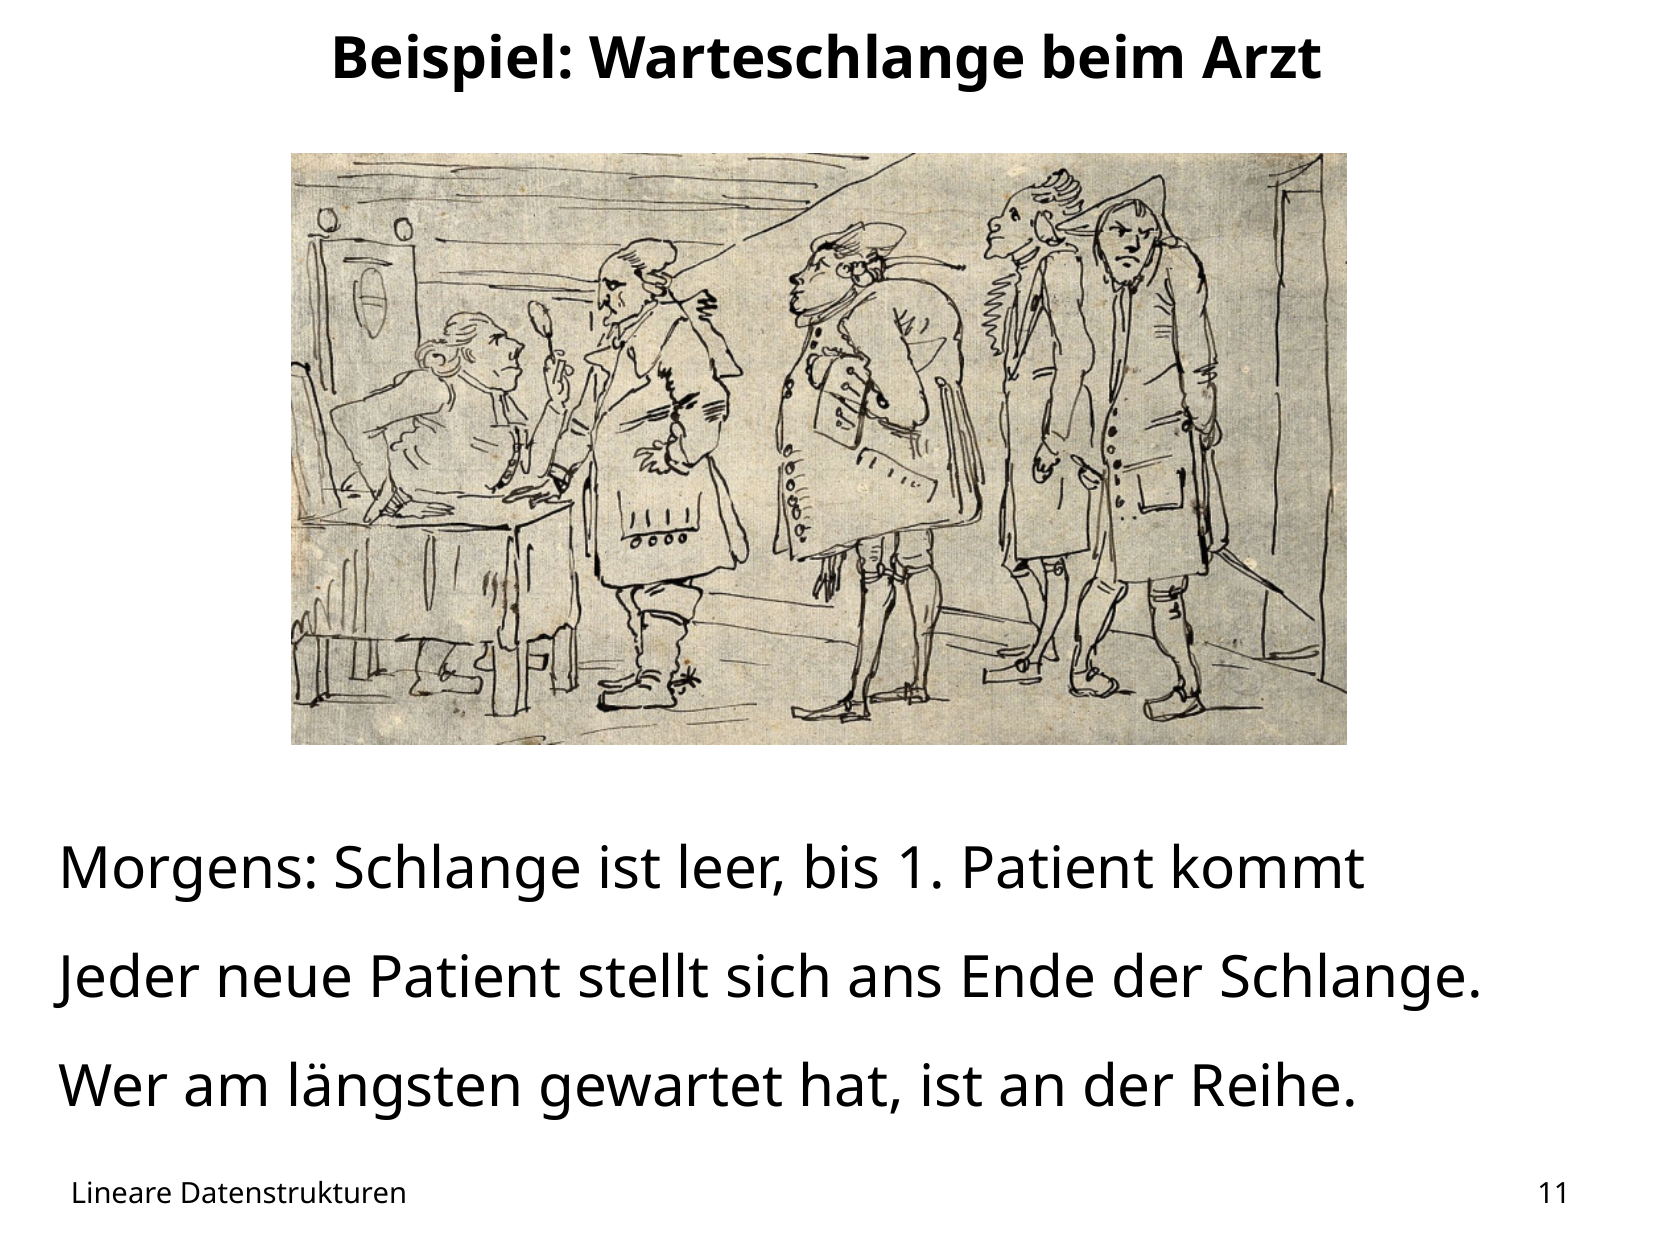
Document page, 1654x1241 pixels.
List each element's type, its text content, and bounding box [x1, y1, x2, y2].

title Beispiel: Warteschlange beim Arzt [0, 5, 1654, 107]
list Morgens: Schlange ist leer, bis 1. Patient kommt Jeder neue Patient stellt sich ans Ende der Schlange. Wer am längsten gewartet hat, ist an der Reihe. [59, 826, 1630, 1146]
picture [291, 153, 1347, 745]
